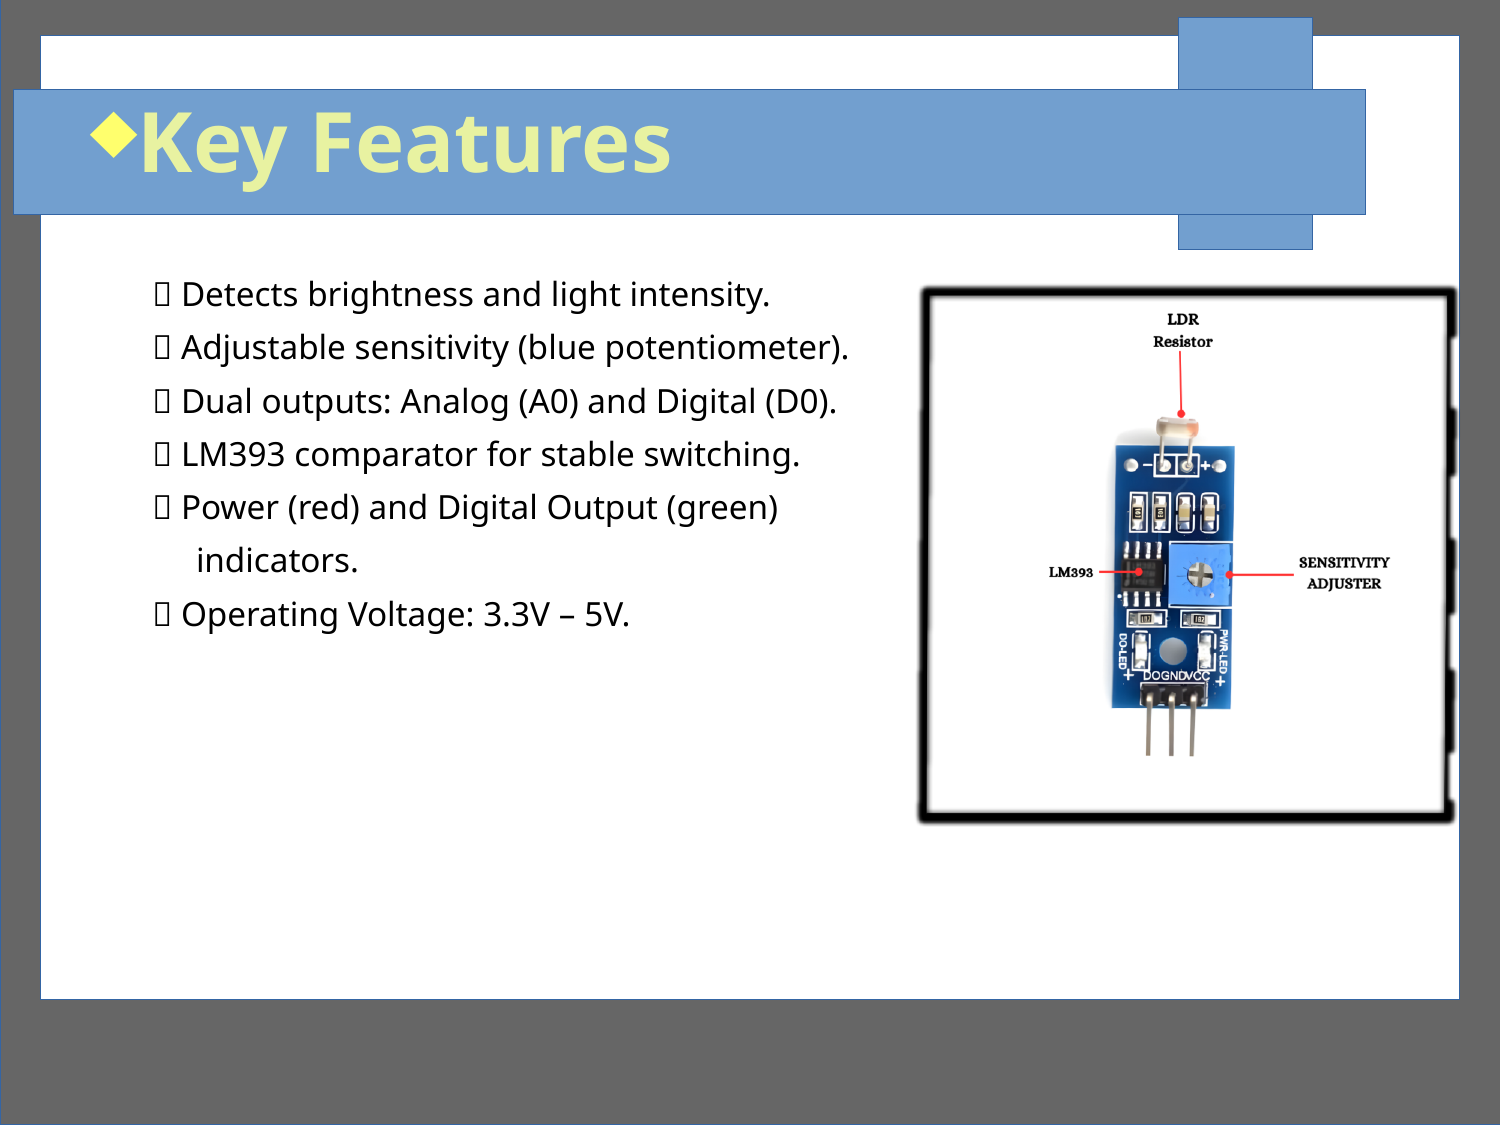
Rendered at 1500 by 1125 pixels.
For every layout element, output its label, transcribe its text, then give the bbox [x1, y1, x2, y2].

picture [926, 295, 1447, 814]
title Key Features [75, 45, 1425, 233]
list ✅ Detects brightness and light intensity. ✅ Adjustable sensitivity (blue potentiometer). ✅ Dual outputs: Analog (A0) and Digital (D0). ✅ LM393 comparator for stable switching. ✅ Power (red) and Digital Output (green) indicators. ✅ Operating Voltage: 3.3V – 5V. [80, 265, 1152, 710]
